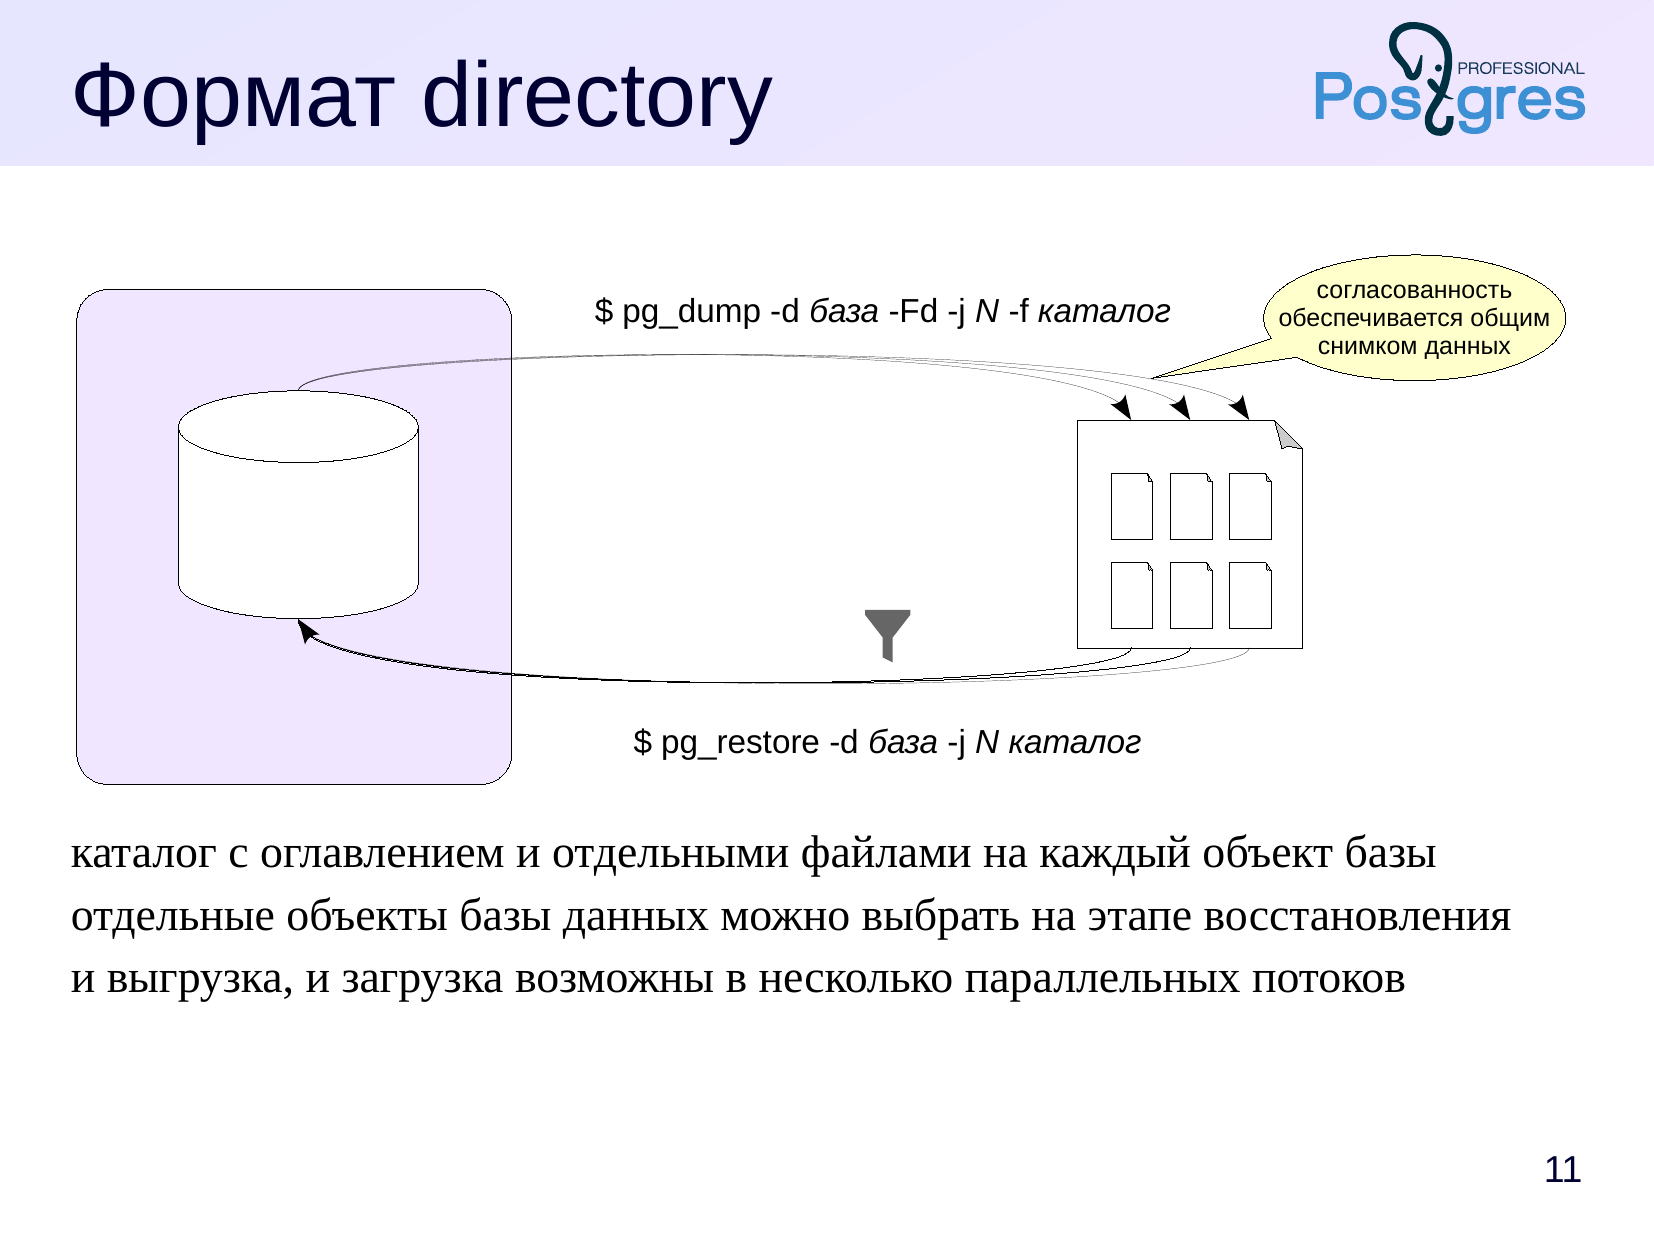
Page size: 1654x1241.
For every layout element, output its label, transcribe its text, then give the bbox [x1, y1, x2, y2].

text_box [865, 609, 911, 663]
text_box [1111, 473, 1153, 540]
text_box [1170, 562, 1213, 629]
text_box [1170, 473, 1213, 540]
text_box [1111, 562, 1153, 629]
text_box [1229, 473, 1272, 540]
text_box согласованность обеспечивается общим снимком данных [1151, 254, 1566, 381]
text_box [1229, 562, 1272, 629]
title Формат directory [70, 43, 1241, 147]
list каталог с оглавлением и отдельными файлами на каждый объект базы отдельные объекты базы данных можно выбрать на этапе восстановления и выгрузка, и загрузка возможны в несколько параллельных потоков [70, 283, 1583, 1134]
